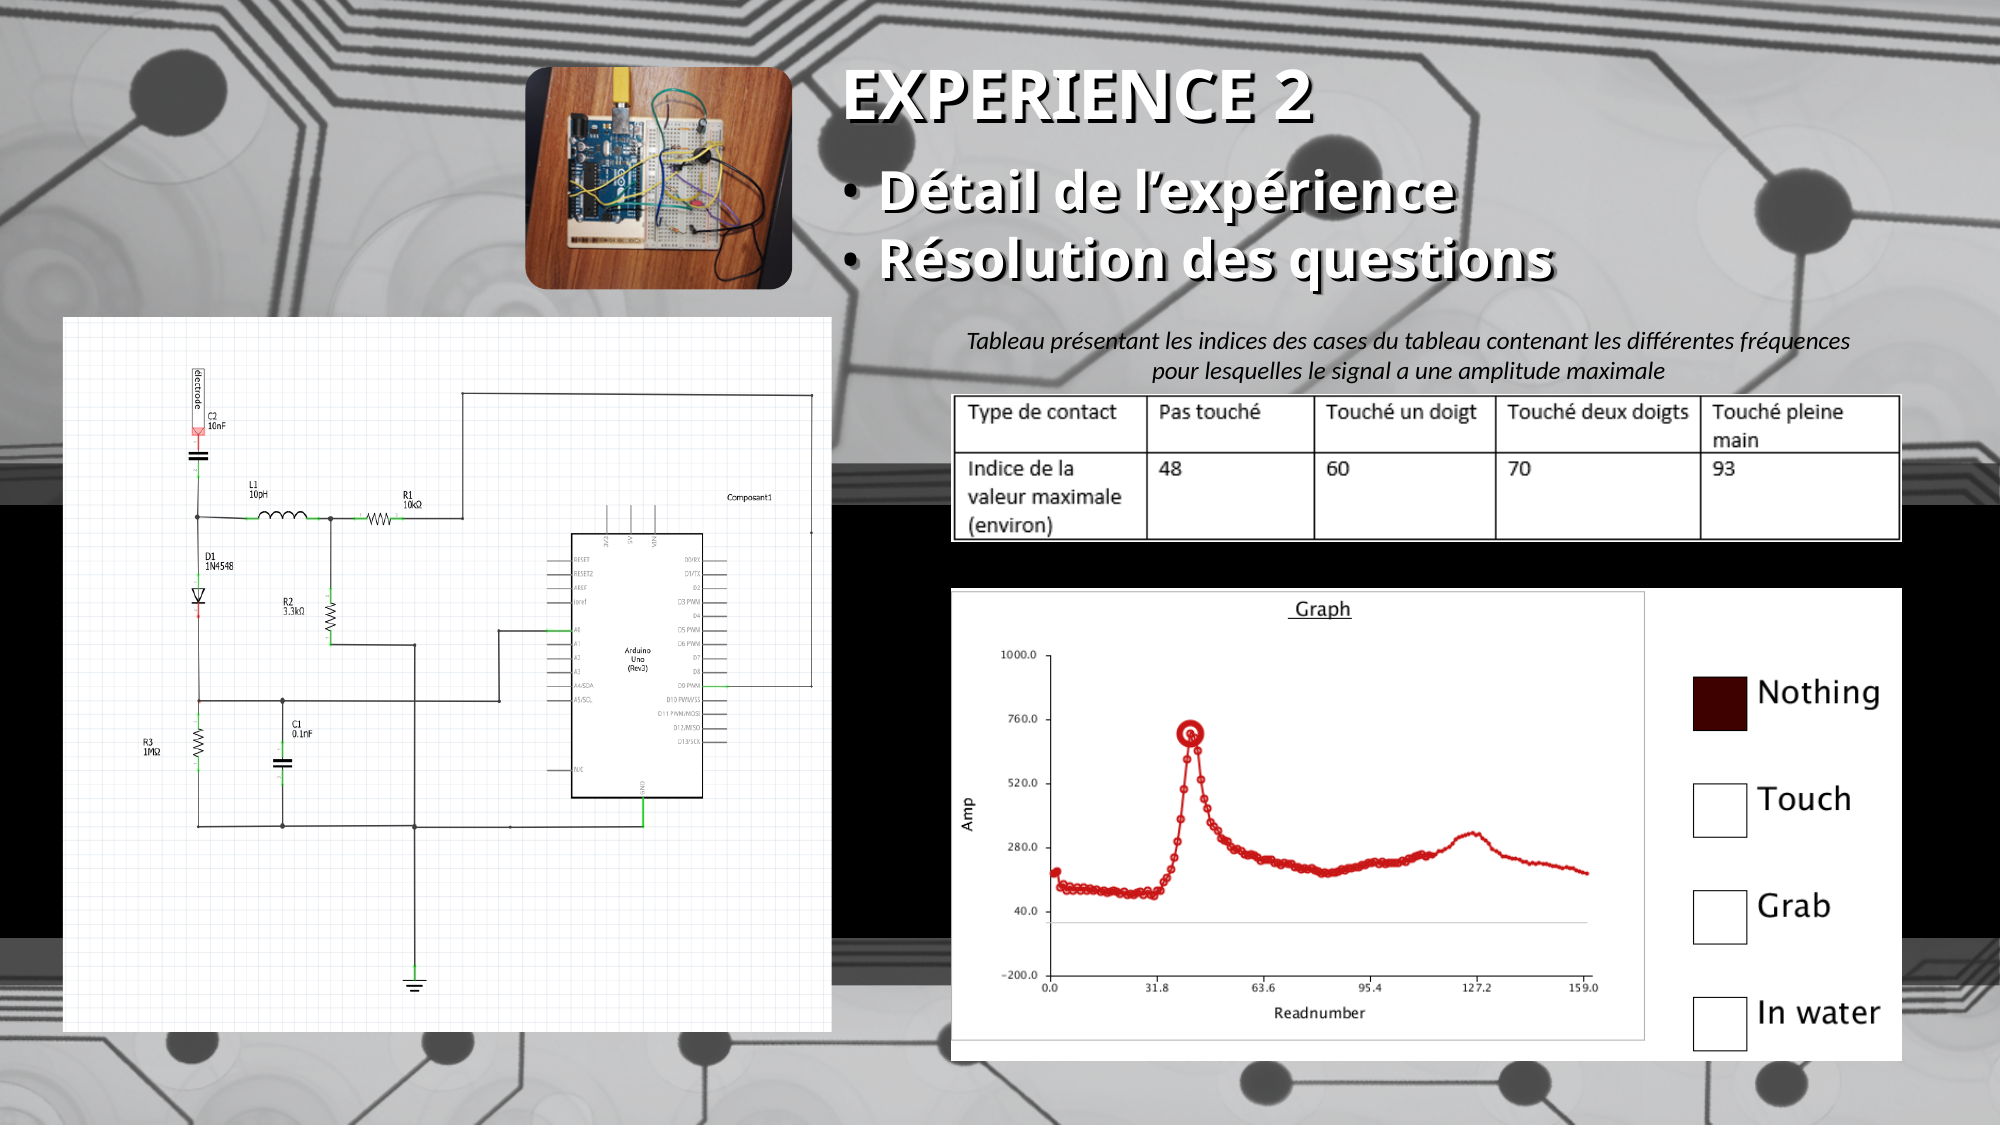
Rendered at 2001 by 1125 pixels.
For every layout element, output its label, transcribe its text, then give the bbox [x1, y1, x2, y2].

picture [951, 588, 1902, 1061]
text_box EXPERIENCE 2 Détail de l’expérience Résolution des questions [525, 39, 1859, 318]
text_box Tableau présentant les indices des cases du tableau contenant les différentes fréquences pour lesquelles le signal a une amplitude maximale [951, 317, 1902, 439]
picture [62, 317, 832, 1032]
picture [951, 439, 1902, 542]
text_box [525, 67, 793, 290]
